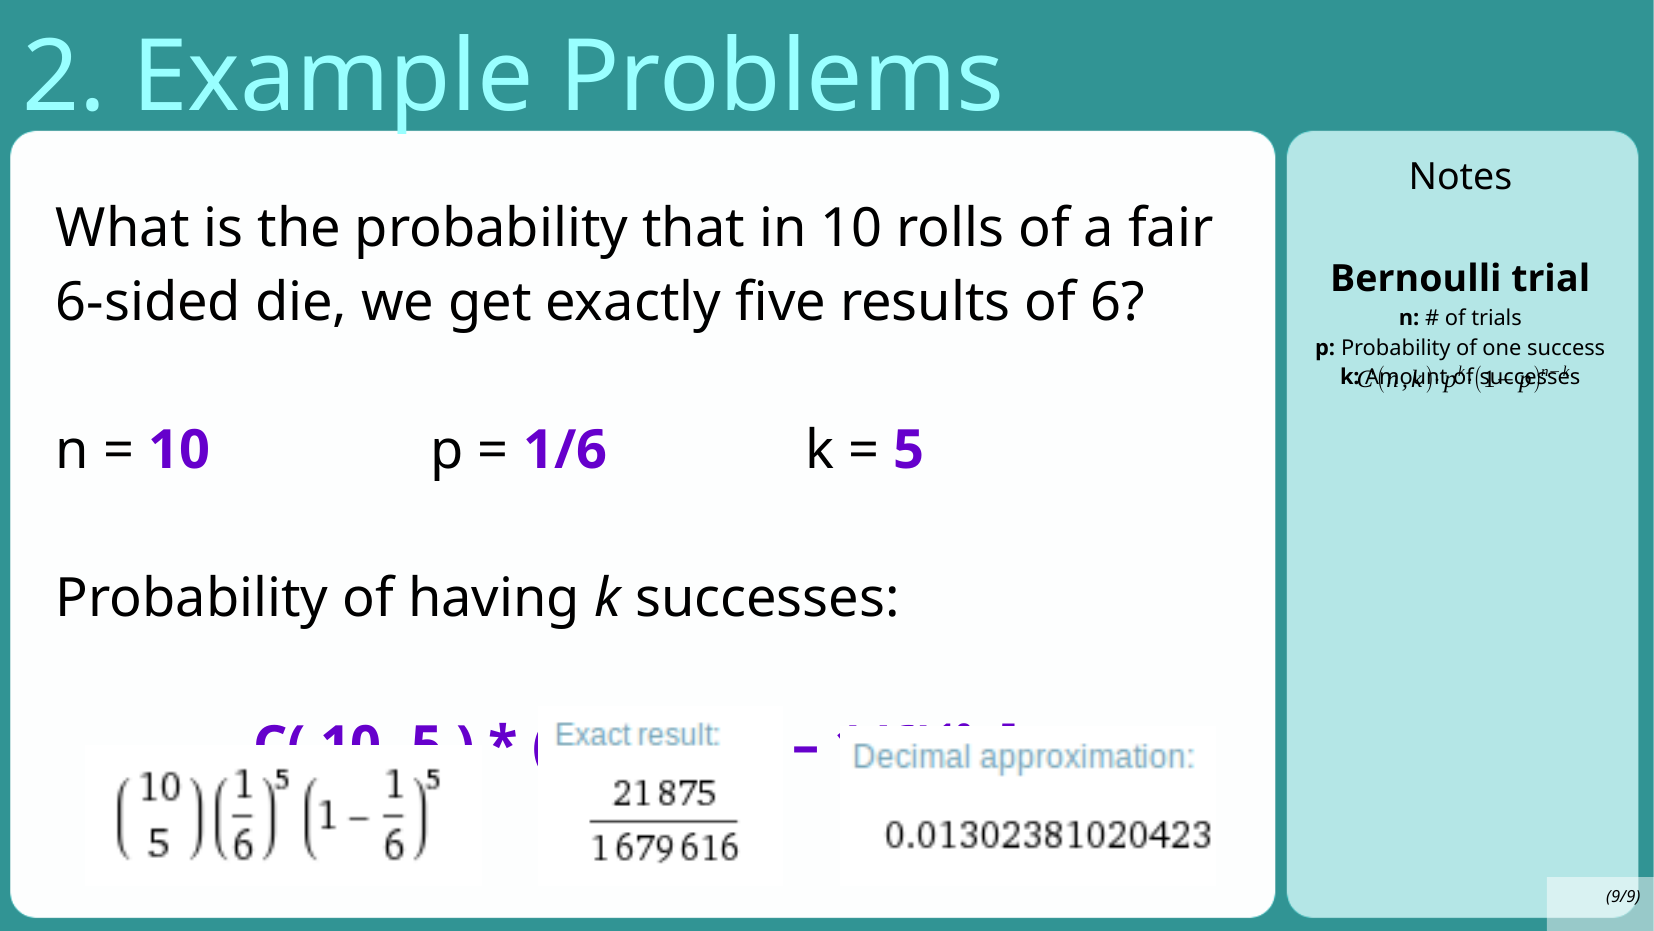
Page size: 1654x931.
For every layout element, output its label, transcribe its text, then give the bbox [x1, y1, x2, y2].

chart [1350, 362, 1577, 396]
text_box What is the probability that in 10 rolls of a fair 6-sided die, we get exactly five results of 6? n = 10 p = 1/6 k = 5 Probability of having k successes: C( 10, 5 ) * (1/6)5 * (1 – 1/6)10 - 5 [55, 188, 1247, 892]
picture [0, 0, 1654, 931]
title 2. Example Problems [22, 13, 1511, 130]
text_box (<number>/9) [1546, 877, 1654, 931]
text_box Notes Bernoulli trial n: # of trials p: Probability of one success k: Amount of successes [1290, 141, 1631, 661]
